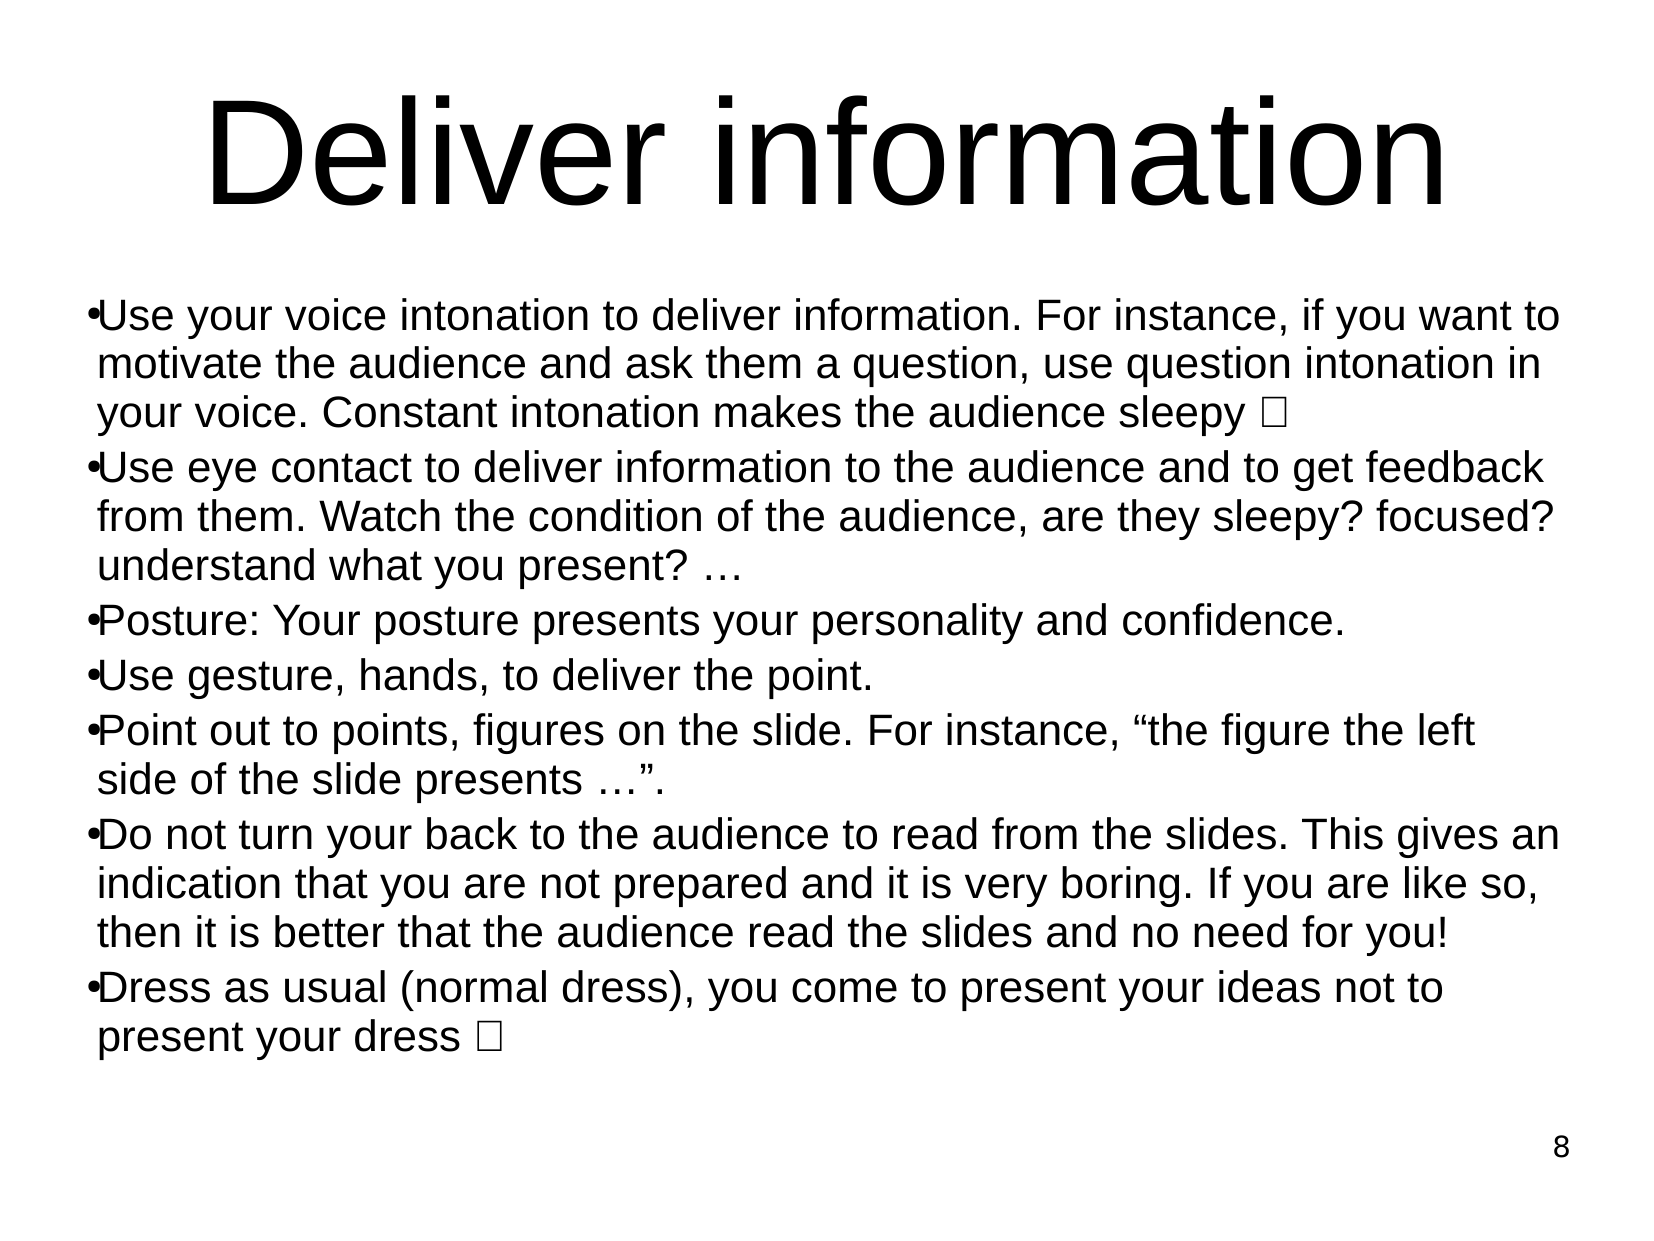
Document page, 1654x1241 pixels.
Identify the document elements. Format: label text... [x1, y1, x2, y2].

list Use your voice intonation to deliver information. For instance, if you want to motivate the audience and ask them a question, use question intonation in your voice. Constant intonation makes the audience sleepy 🙂 Use eye contact to deliver information to the audience and to get feedback from them. Watch the condition of the audience, are they sleepy? focused? understand what you present? … Posture: Your posture presents your personality and confidence. Use gesture, hands, to deliver the point. Point out to points, figures on the slide. For instance, “the figure the left side of the slide presents …”. Do not turn your back to the audience to read from the slides. This gives an indication that you are not prepared and it is very boring. If you are like so, then it is better that the audience read the slides and no need for you! Dress as usual (normal dress), you come to present your ideas not to present your dress 🙂 [82, 290, 1571, 1111]
title Deliver information [82, 49, 1571, 257]
